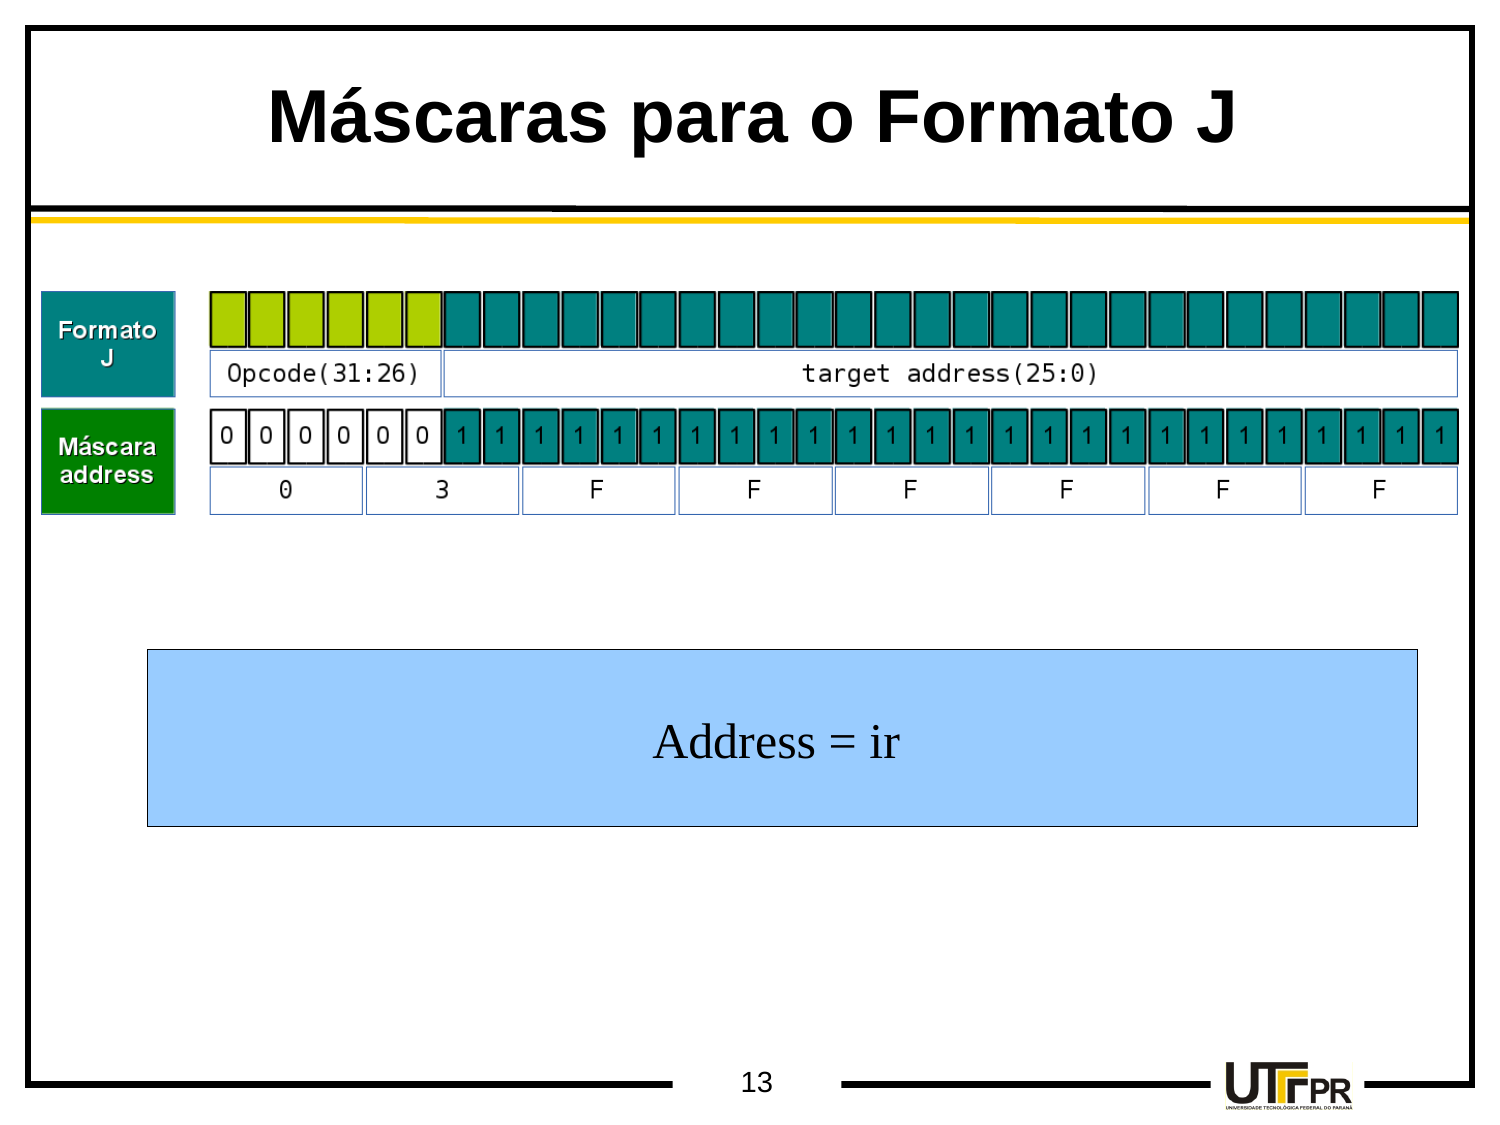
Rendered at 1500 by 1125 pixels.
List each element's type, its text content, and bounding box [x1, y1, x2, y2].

picture [1225, 1062, 1353, 1110]
text_box Address = ir [147, 649, 1418, 827]
title Máscaras para o Formato J [29, 29, 1477, 207]
picture [41, 290, 1459, 515]
